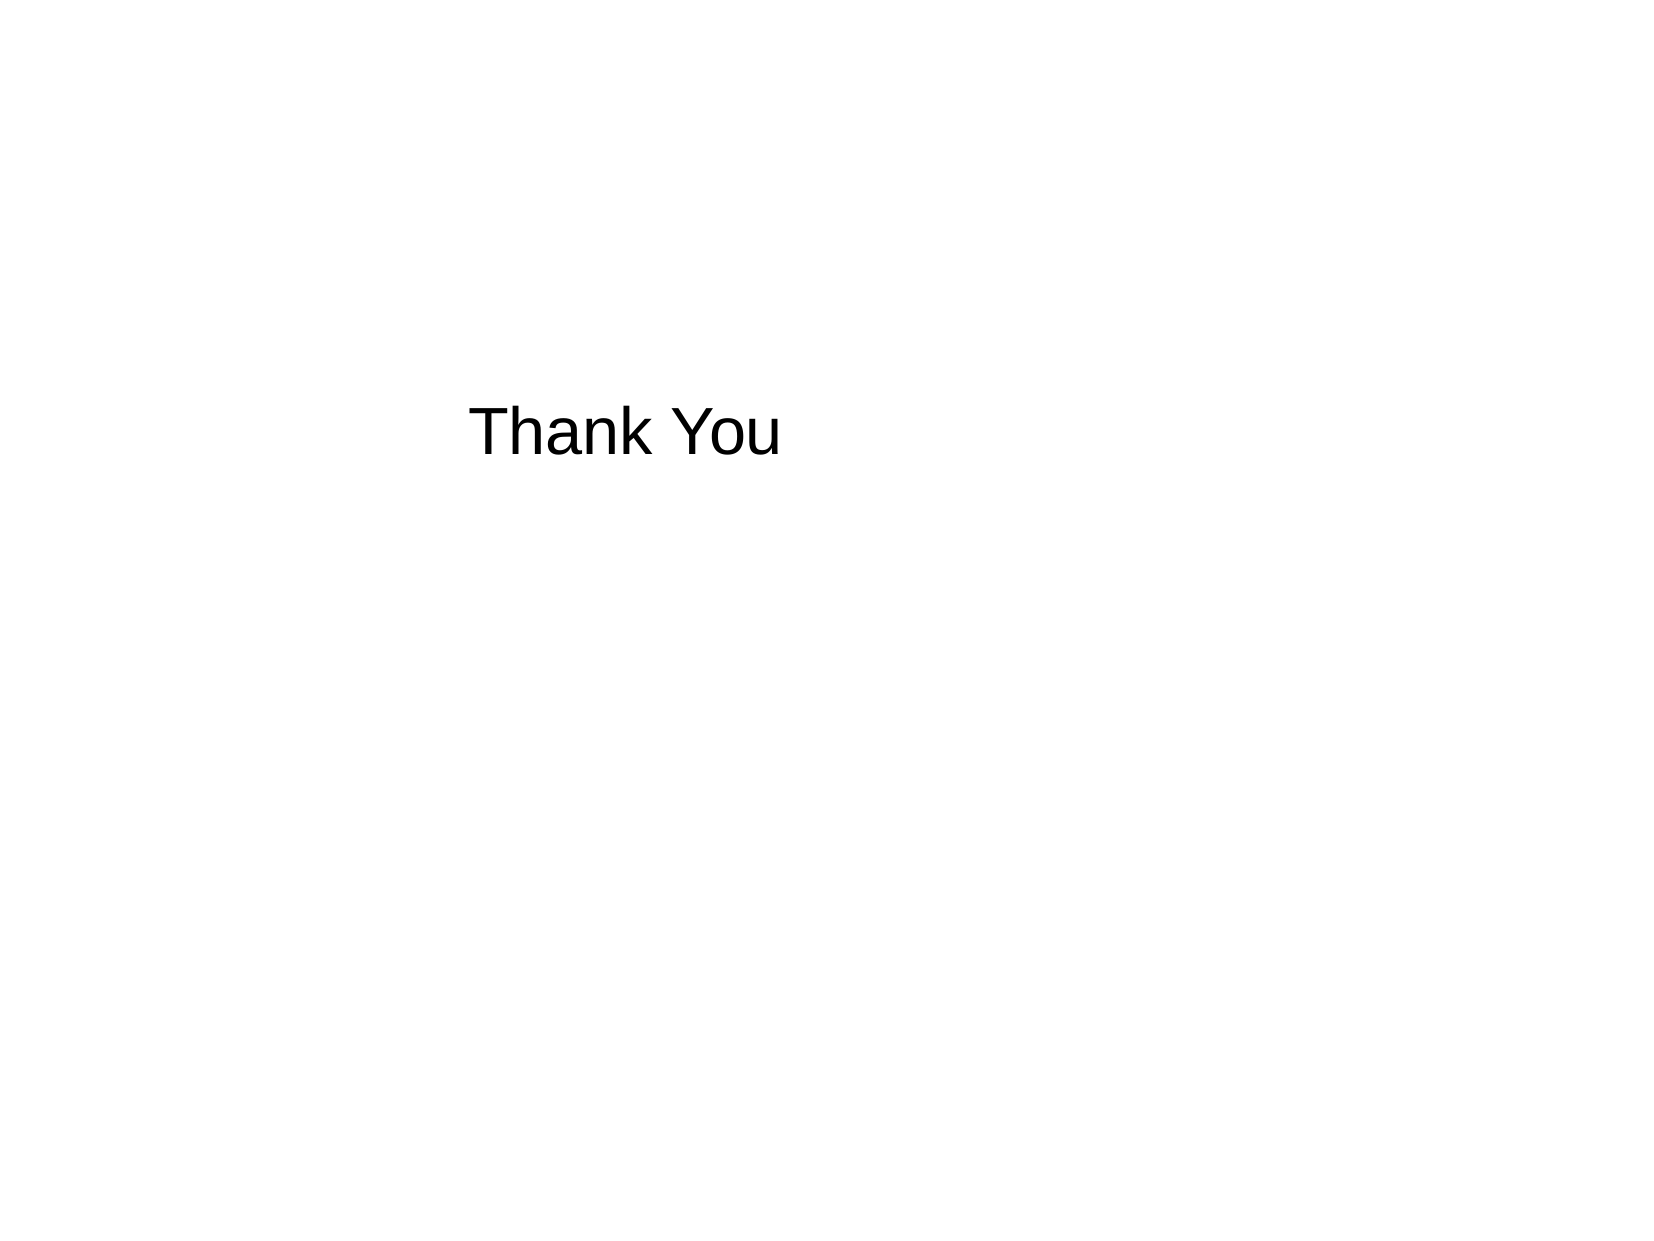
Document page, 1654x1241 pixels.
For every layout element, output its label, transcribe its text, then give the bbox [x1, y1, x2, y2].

list Thank You [82, 290, 1571, 1010]
